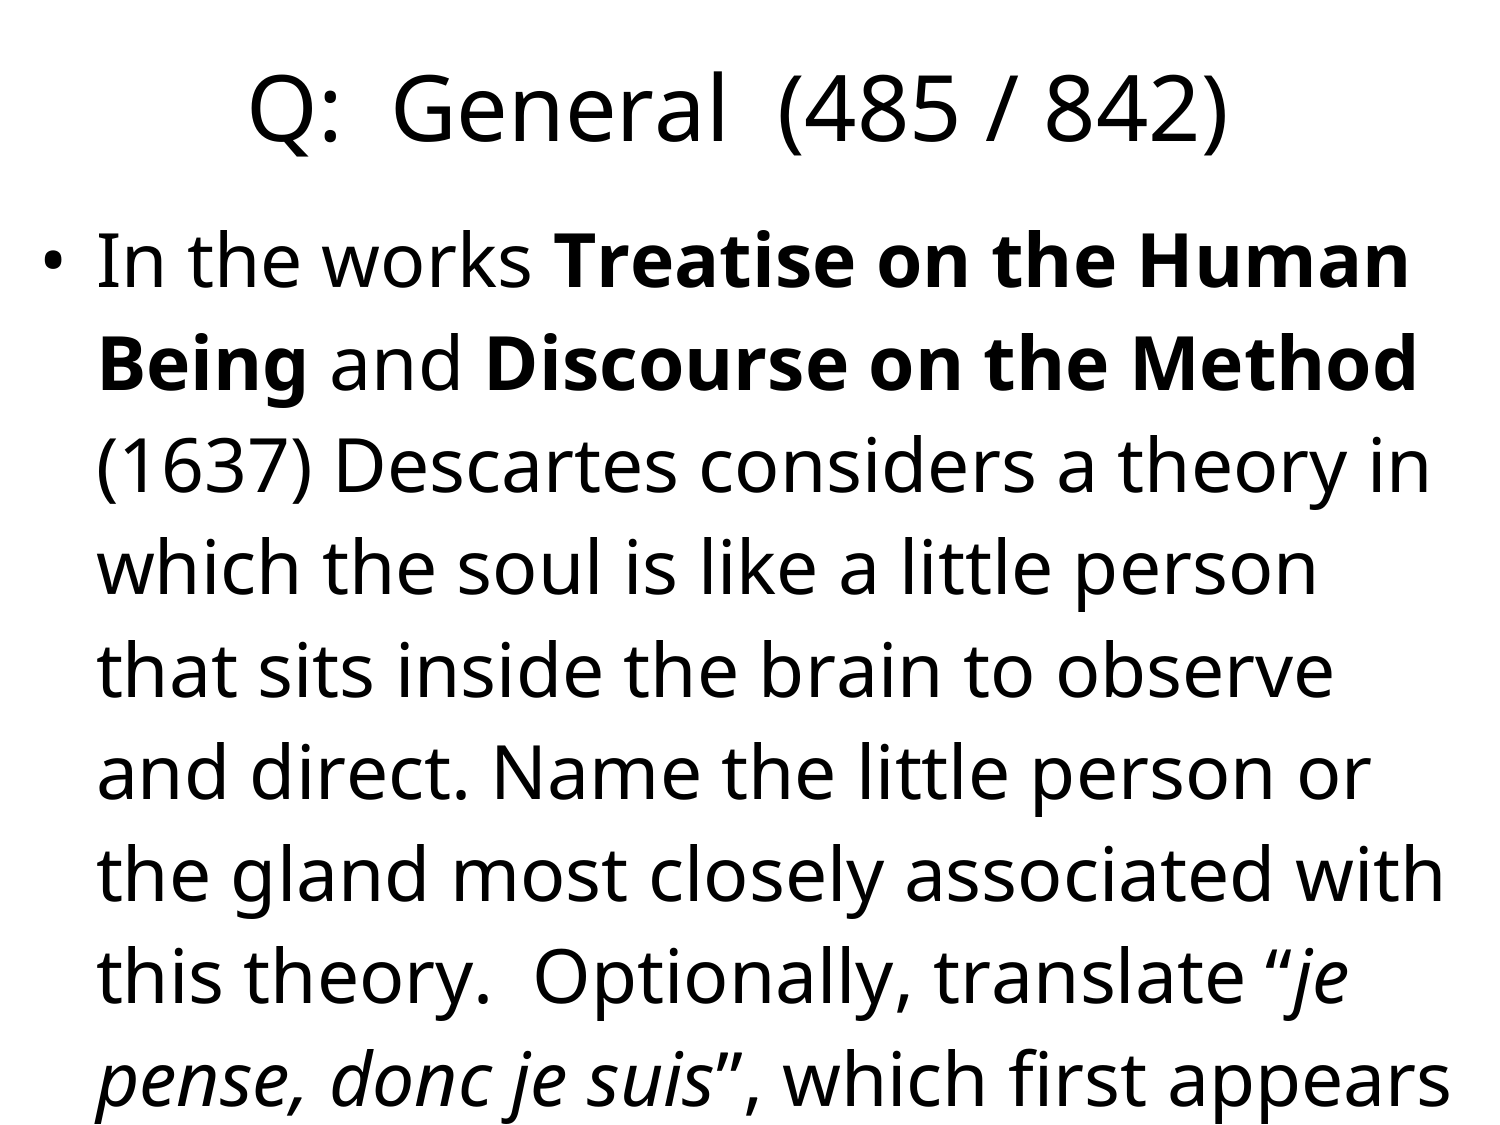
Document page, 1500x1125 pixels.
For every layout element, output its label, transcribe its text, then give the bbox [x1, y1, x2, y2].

title Q: General (485 / 842) [24, 12, 1476, 200]
list In the works Treatise on the Human Being and Discourse on the Method (1637) Descartes considers a theory in which the soul is like a little person that sits inside the brain to observe and direct. Name the little person or the gland most closely associated with this theory. Optionally, translate “je pense, donc je suis”, which first appears in DoTM. [24, 200, 1476, 1101]
